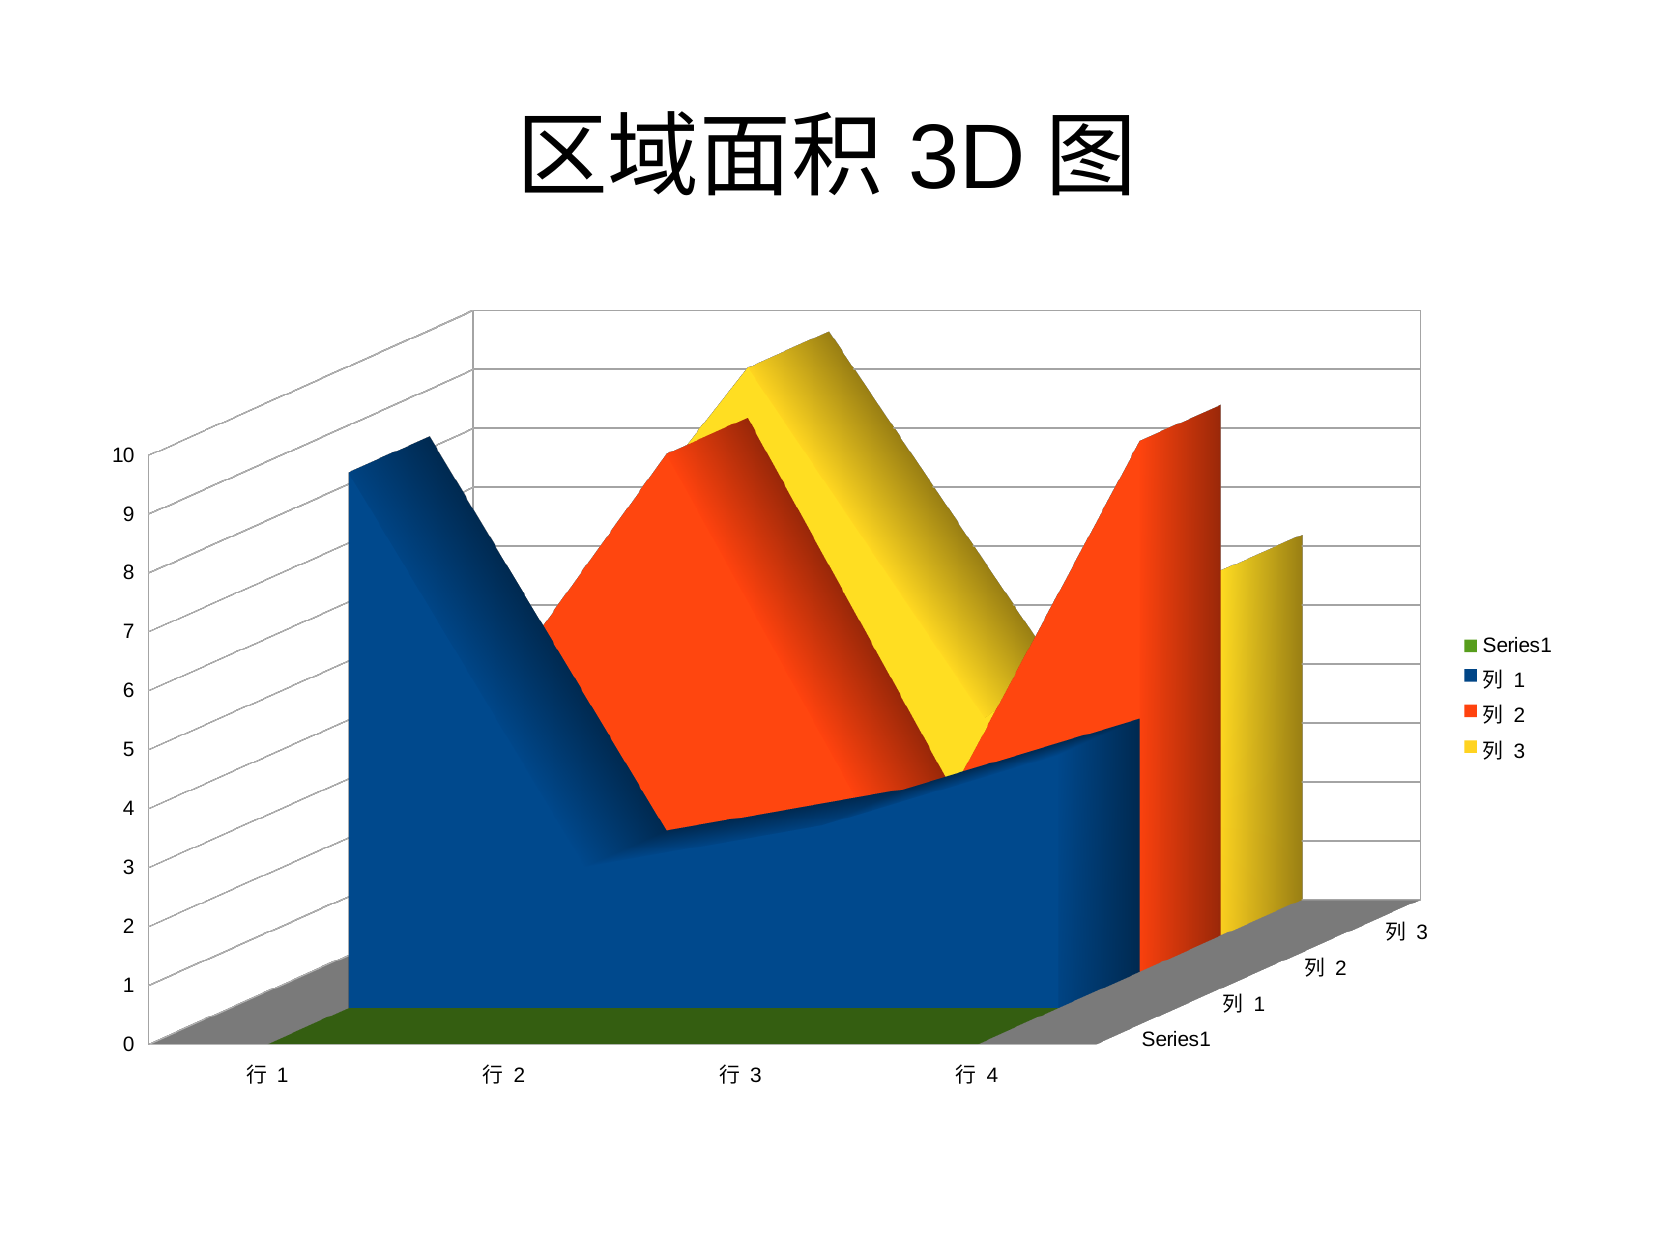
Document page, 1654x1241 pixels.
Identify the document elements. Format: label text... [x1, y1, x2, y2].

title 区域面积3D图 [82, 49, 1571, 257]
chart [82, 290, 1571, 1109]
